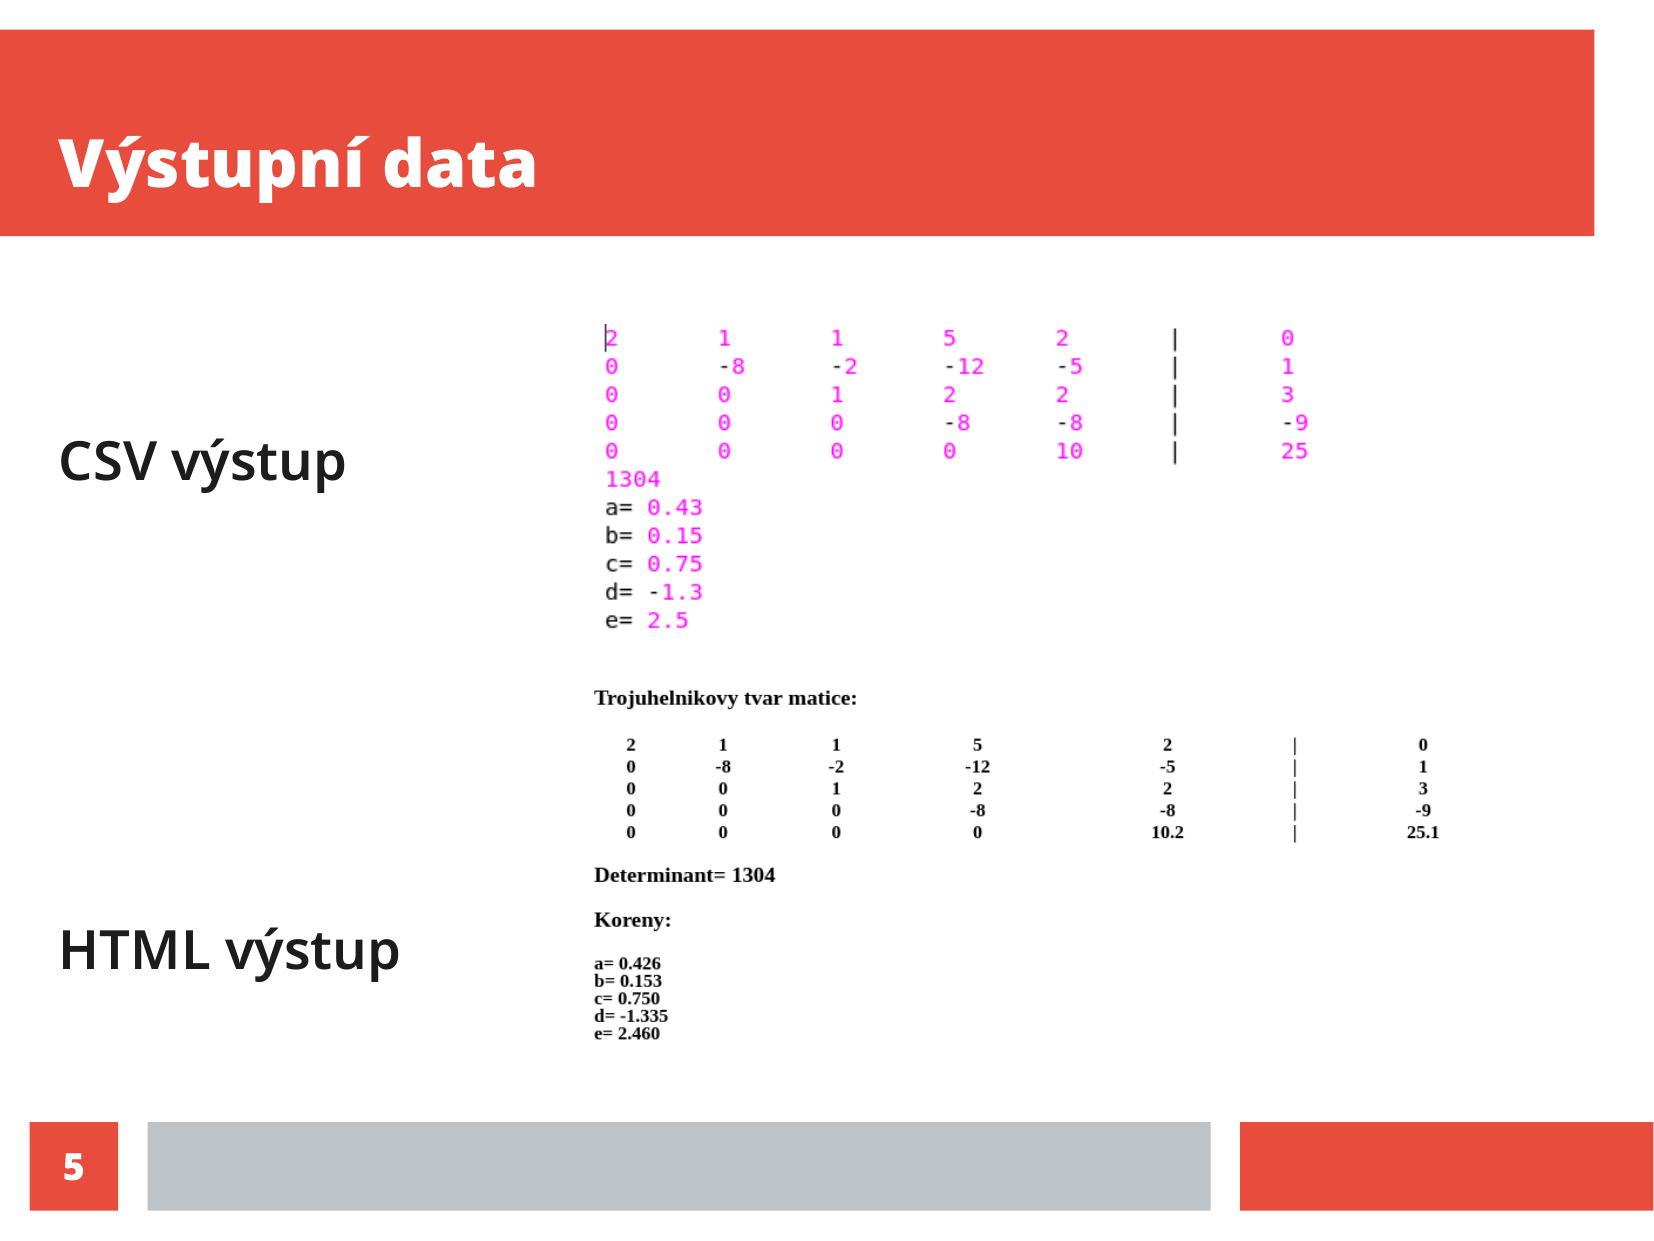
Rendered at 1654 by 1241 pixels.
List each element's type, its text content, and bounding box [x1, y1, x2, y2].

picture [586, 672, 1455, 1058]
list CSV výstup HTML výstup [59, 324, 1565, 1093]
picture [602, 324, 1328, 647]
title Výstupní data [59, 59, 1595, 207]
